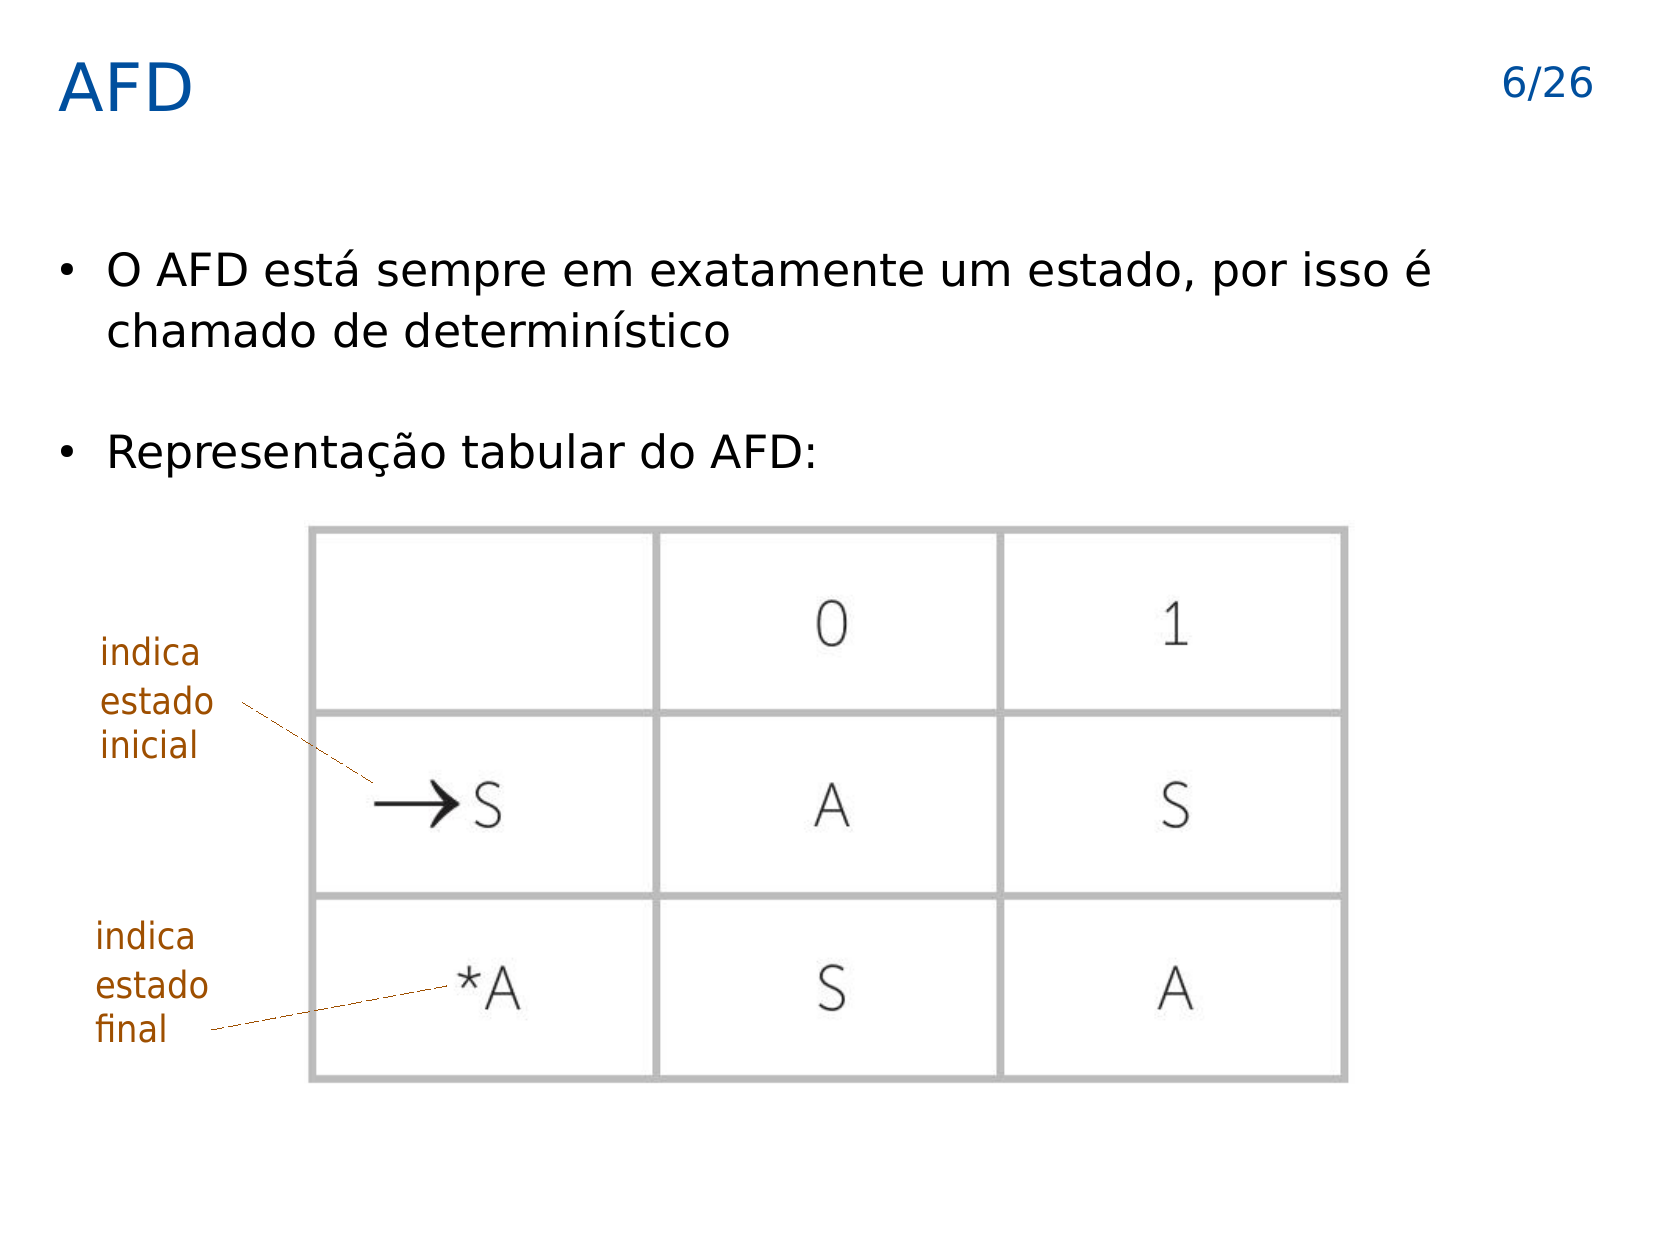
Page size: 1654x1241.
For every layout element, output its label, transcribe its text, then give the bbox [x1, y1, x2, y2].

picture [304, 520, 1358, 1091]
list O AFD está sempre em exatamente um estado, por isso é chamado de determinístico Representação tabular do AFD: [59, 236, 1595, 1211]
text_box indica estado inicial [85, 623, 242, 784]
title AFD [59, 29, 1625, 148]
text_box indica estado final [80, 907, 237, 1068]
